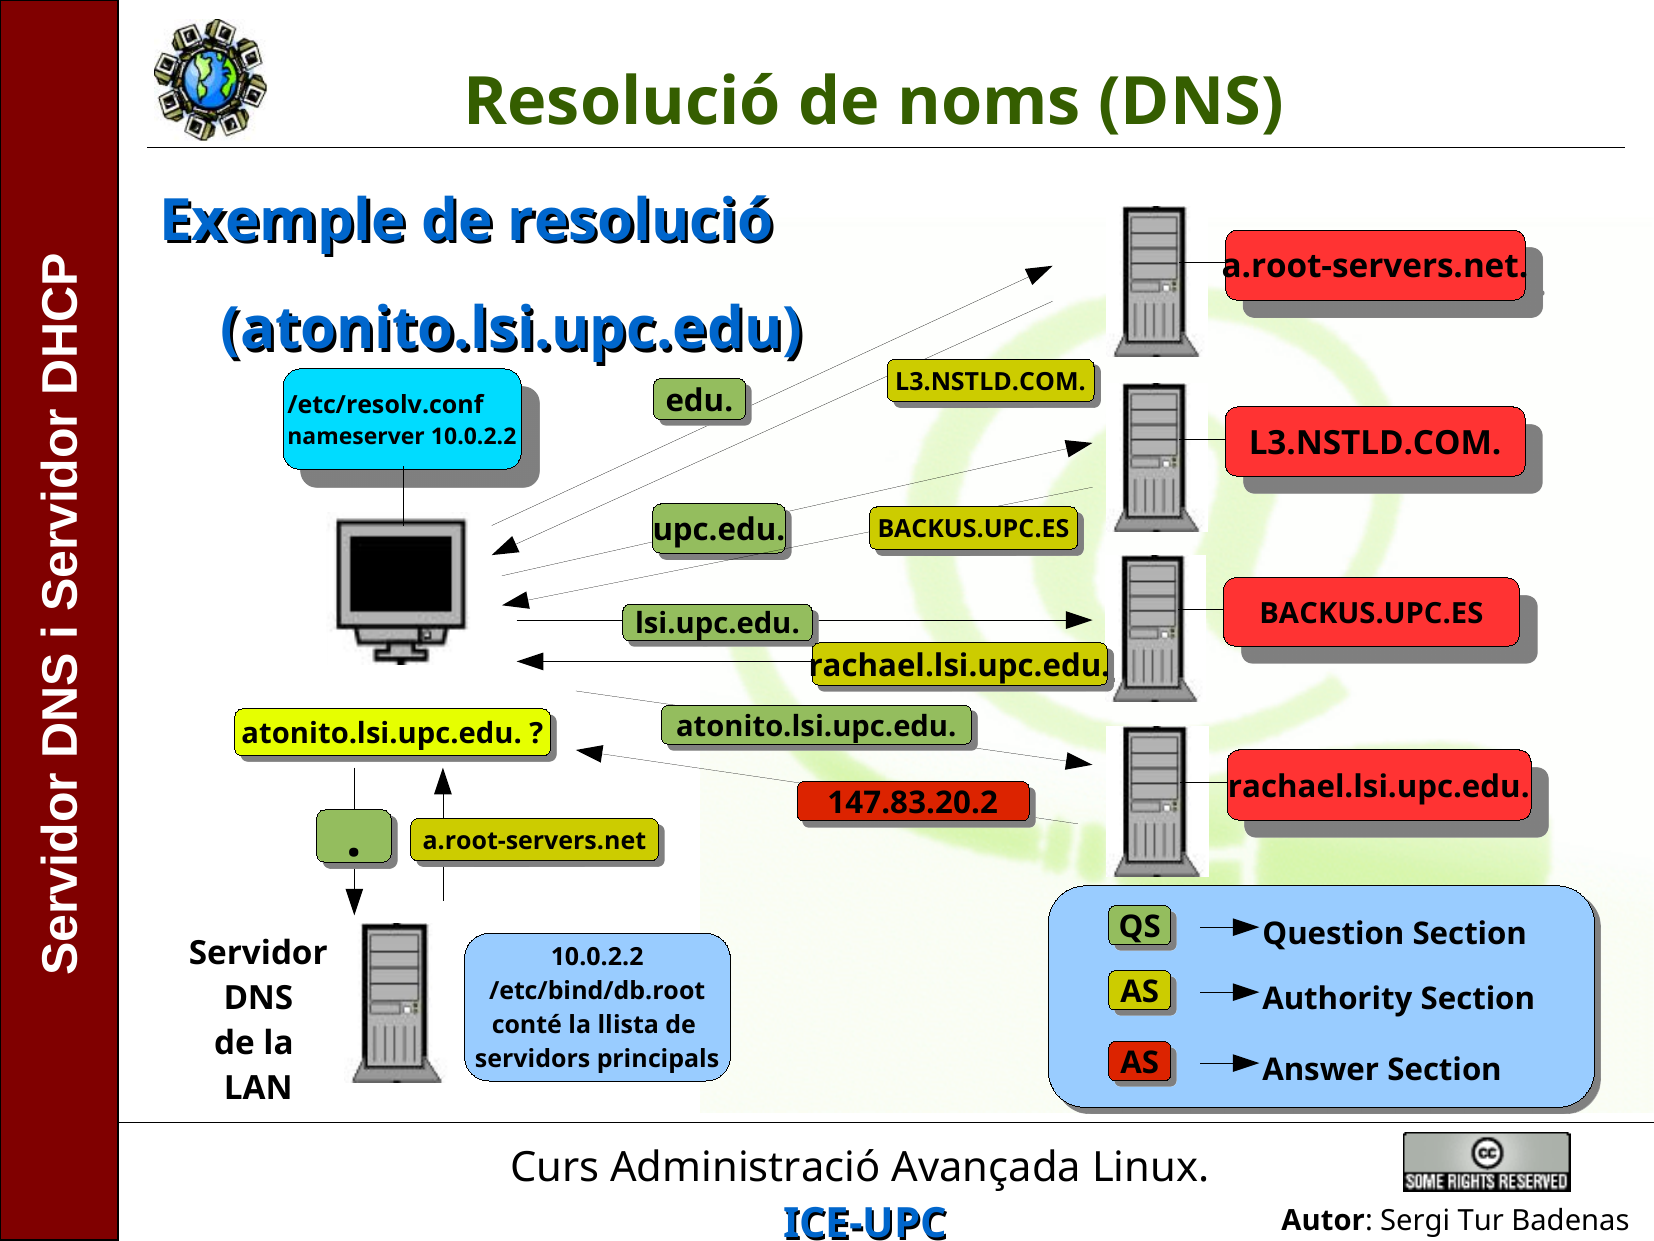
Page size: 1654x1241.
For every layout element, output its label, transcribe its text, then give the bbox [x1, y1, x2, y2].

text_box L3.NSTLD.COM. [1225, 406, 1526, 477]
text_box Question Section [1247, 903, 1535, 950]
picture [1106, 383, 1208, 533]
text_box rachael.lsi.upc.edu. [1227, 749, 1532, 821]
text_box edu. [653, 378, 746, 420]
picture [1106, 206, 1208, 357]
text_box a.root-servers.net [410, 818, 659, 861]
text_box Servidor DNS de la LAN [174, 921, 339, 1070]
text_box Answer Section [1247, 1039, 1512, 1086]
picture [344, 923, 451, 1083]
picture [1105, 555, 1206, 702]
text_box BACKUS.UPC.ES [869, 506, 1078, 550]
text_box AS [1108, 1041, 1171, 1081]
picture [700, 217, 1654, 1113]
list Exemple de resolució (atonito.lsi.upc.edu) [141, 177, 1630, 1028]
text_box AS [1108, 970, 1171, 1010]
text_box lsi.upc.edu. [622, 604, 813, 641]
text_box atonito.lsi.upc.edu. [661, 705, 972, 745]
title Resolució de noms (DNS) [129, 49, 1619, 148]
text_box BACKUS.UPC.ES [1223, 577, 1520, 647]
picture [154, 19, 268, 49]
picture [1403, 1132, 1571, 1192]
text_box atonito.lsi.upc.edu. ? [234, 708, 551, 756]
text_box rachael.lsi.upc.edu. [812, 642, 1108, 686]
text_box upc.edu. [652, 503, 786, 554]
text_box [1048, 1028, 1595, 1108]
picture [1106, 726, 1209, 877]
text_box L3.NSTLD.COM. [887, 359, 1095, 402]
text_box a.root-servers.net. [1225, 230, 1526, 301]
text_box Authority Section [1247, 968, 1538, 1015]
text_box 147.83.20.2 [797, 781, 1030, 821]
text_box /etc/resolv.conf nameserver 10.0.2.2 [283, 368, 522, 470]
text_box 10.0.2.2 /etc/bind/db.root conté la llista de servidors principals [464, 933, 731, 1082]
text_box . [316, 809, 392, 863]
picture [326, 512, 477, 665]
text_box QS [1108, 905, 1171, 945]
